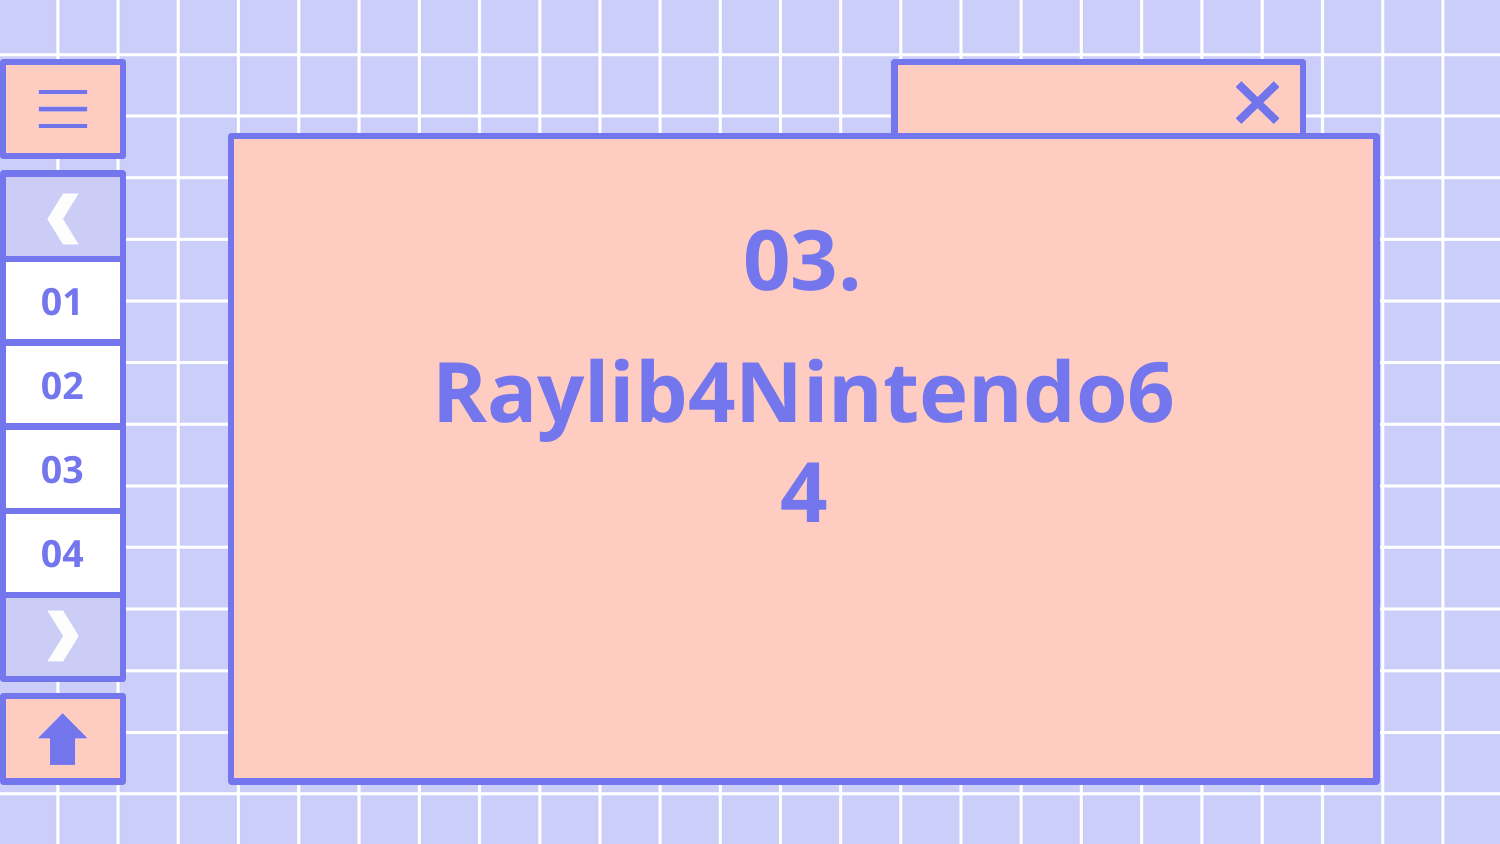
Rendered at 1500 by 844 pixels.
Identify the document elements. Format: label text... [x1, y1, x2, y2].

picture [38, 90, 88, 128]
title Raylib4Nintendo64 [421, 368, 1187, 510]
picture [38, 610, 88, 662]
picture [38, 193, 88, 245]
text_box 02 [20, 365, 104, 403]
text_box 04 [20, 533, 104, 572]
picture [0, 0, 1500, 844]
text_box 01 [20, 281, 104, 319]
picture [37, 713, 87, 765]
title 03. [696, 186, 910, 327]
text_box 03 [20, 449, 104, 487]
